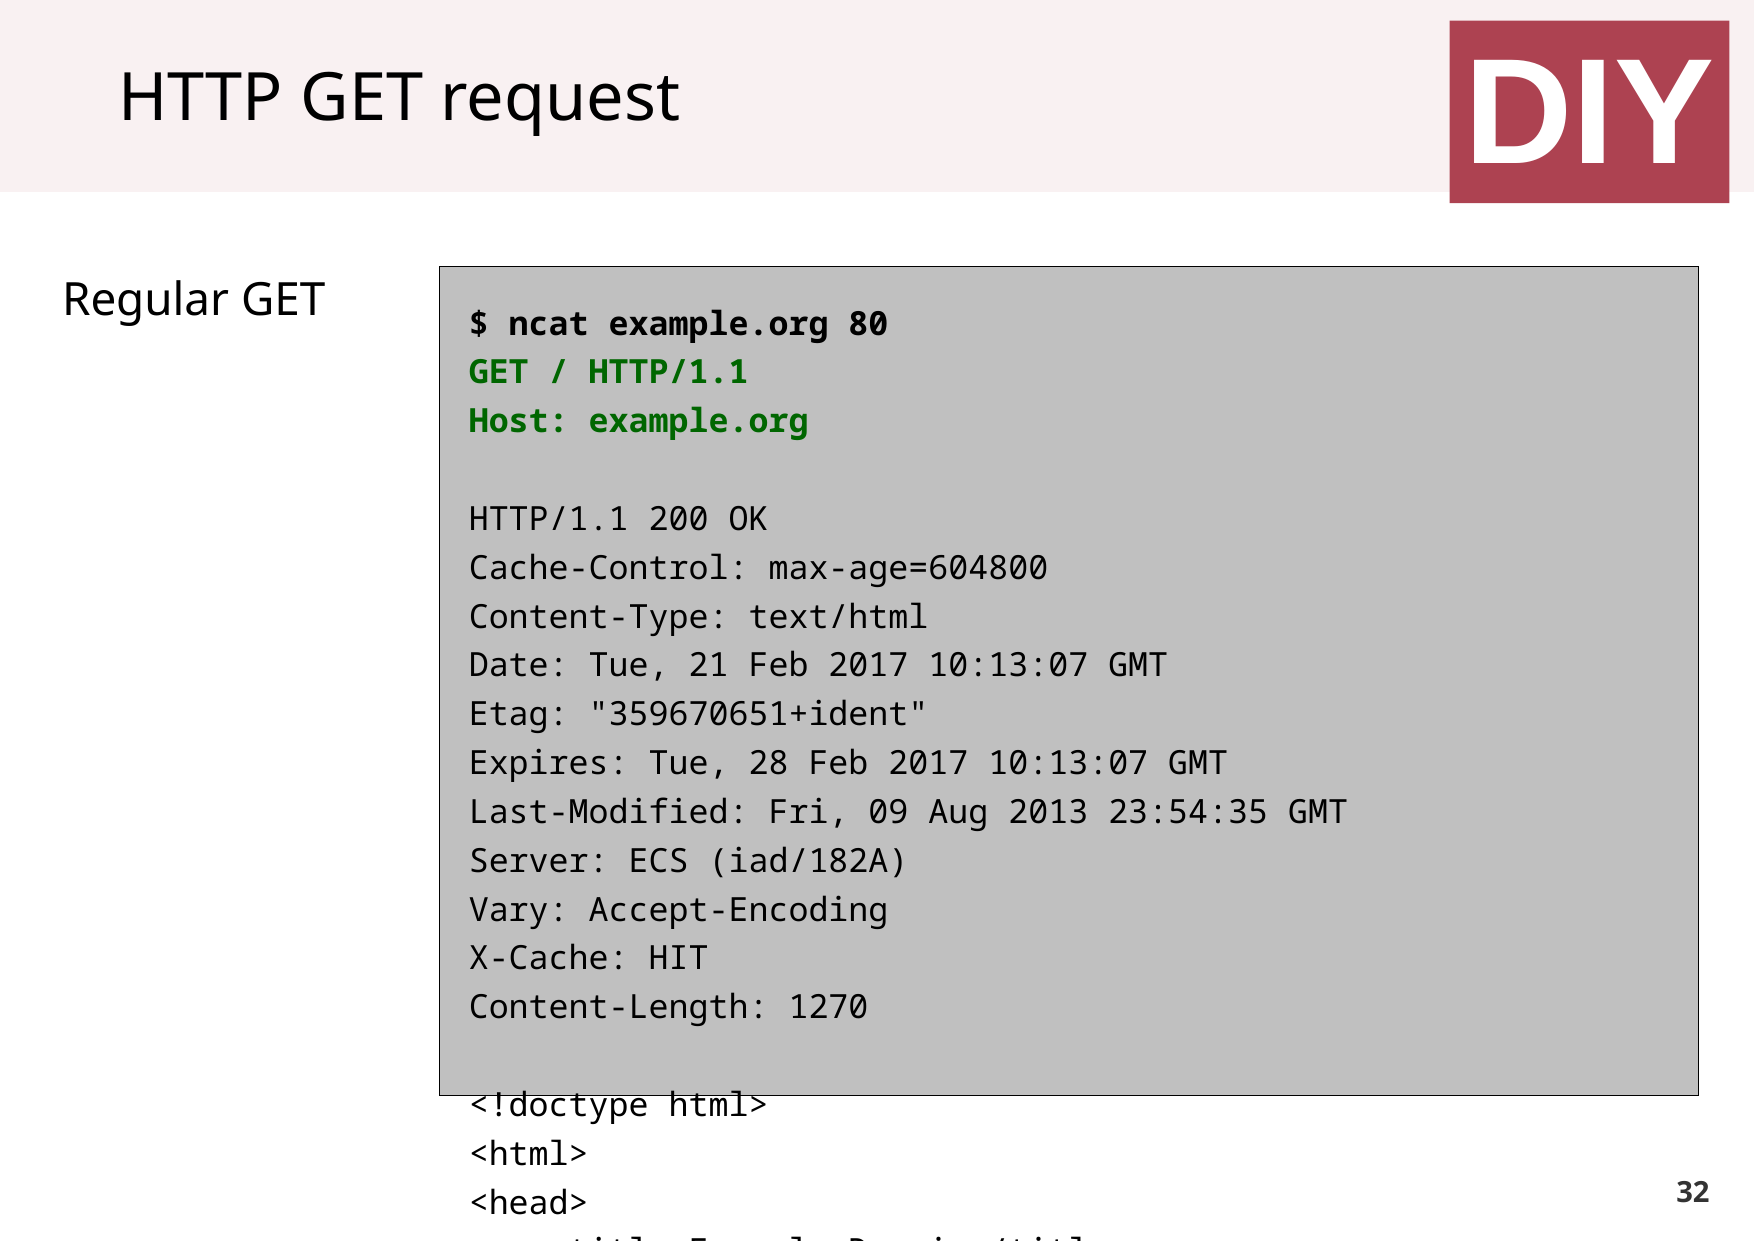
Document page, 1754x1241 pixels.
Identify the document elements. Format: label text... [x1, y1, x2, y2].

list Regular GET [62, 266, 439, 327]
title HTTP GET request [118, 7, 1371, 185]
text_box $ ncat example.org 80 GET / HTTP/1.1 Host: example.org HTTP/1.1 200 OK Cache-Control: max-age=604800 Content-Type: text/html Date: Tue, 21 Feb 2017 10:13:07 GMT Etag: "359670651+ident" Expires: Tue, 28 Feb 2017 10:13:07 GMT Last-Modified: Fri, 09 Aug 2013 23:54:35 GMT Server: ECS (iad/182A) Vary: Accept-Encoding X-Cache: HIT Content-Length: 1270 <!doctype html> <html> <head> <title>Example Domain</title> [ … ] [439, 266, 1699, 1096]
text_box DIY [1449, 20, 1730, 204]
